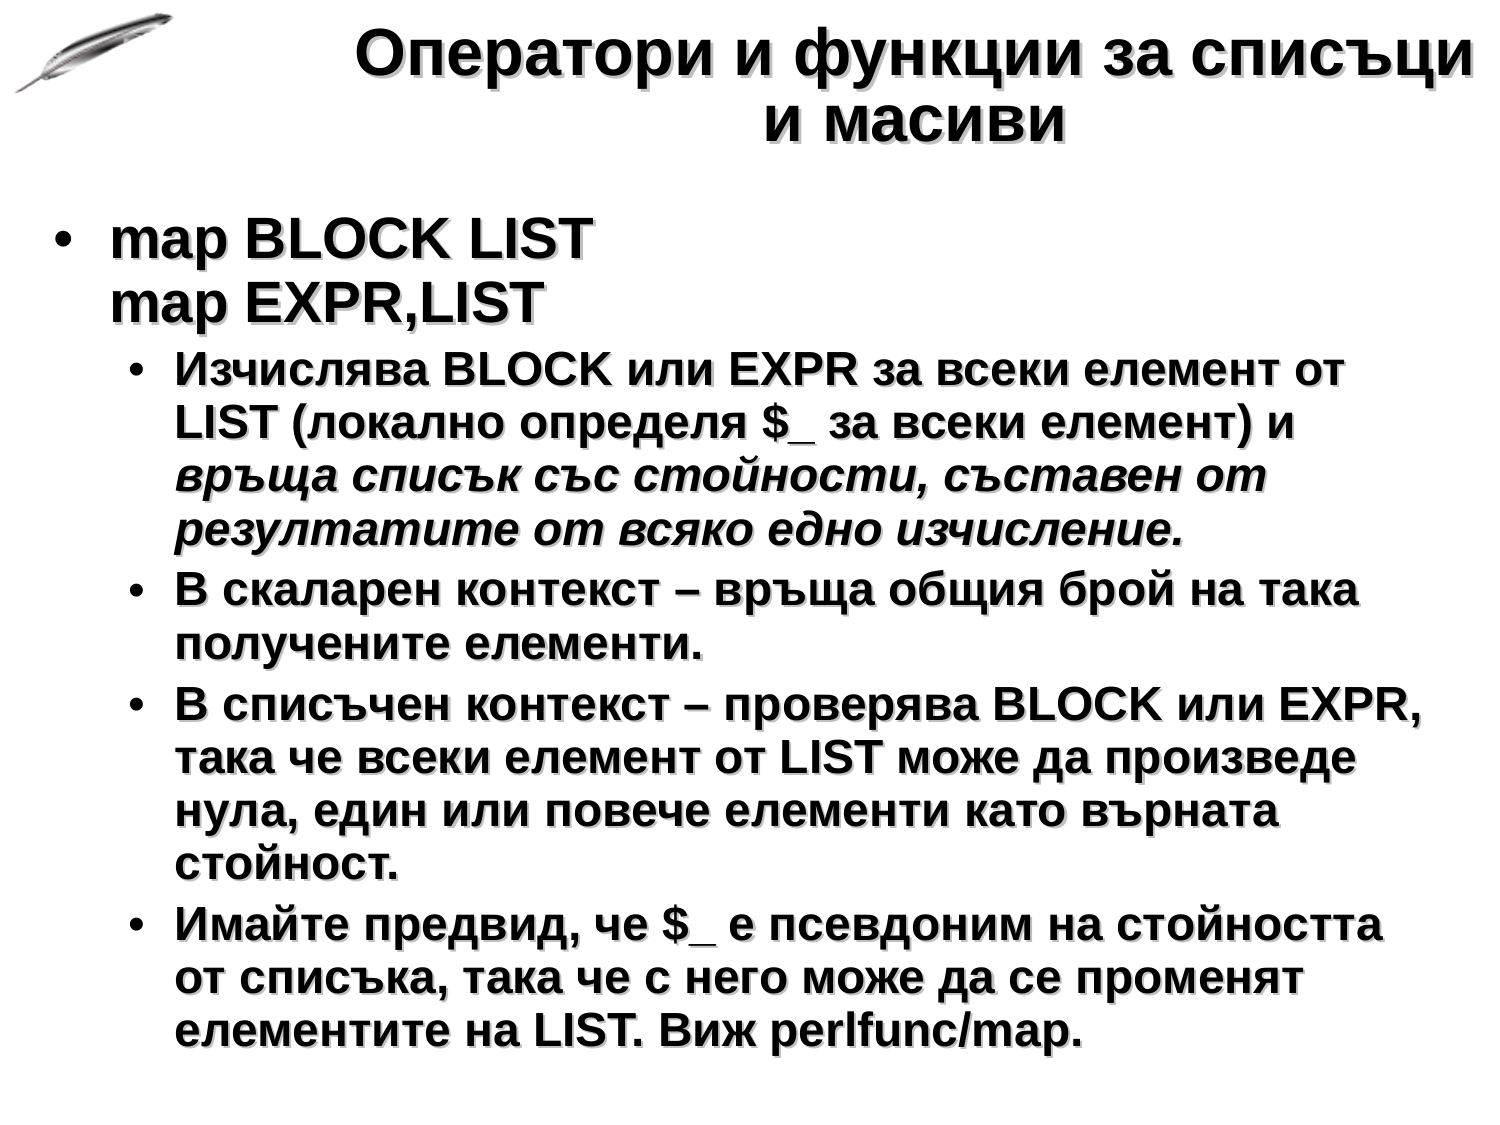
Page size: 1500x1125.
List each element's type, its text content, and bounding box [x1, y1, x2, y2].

title Оператори и функции за списъци и масиви [324, 0, 1500, 178]
picture [11, 11, 179, 95]
list map BLOCK LIST map EXPR,LIST Изчислява BLOCK или EXPR за всеки елемент от LIST (локално определя $_ за всеки елемент) и връща списък със стойности, съставен от резултатите от всяко едно изчисление. В скаларен контекст – връща общия брой на така получените елементи. В списъчен контекст – проверява BLOCK или EXPR, така че всеки елемент от LIST може да произведе нула, един или повече елементи като върната стойност. Имайте предвид, че $_ е псевдоним на стойността от списъка, така че с него може да се променят елементите на LIST. Виж perlfunc/map. [53, 206, 1447, 1125]
